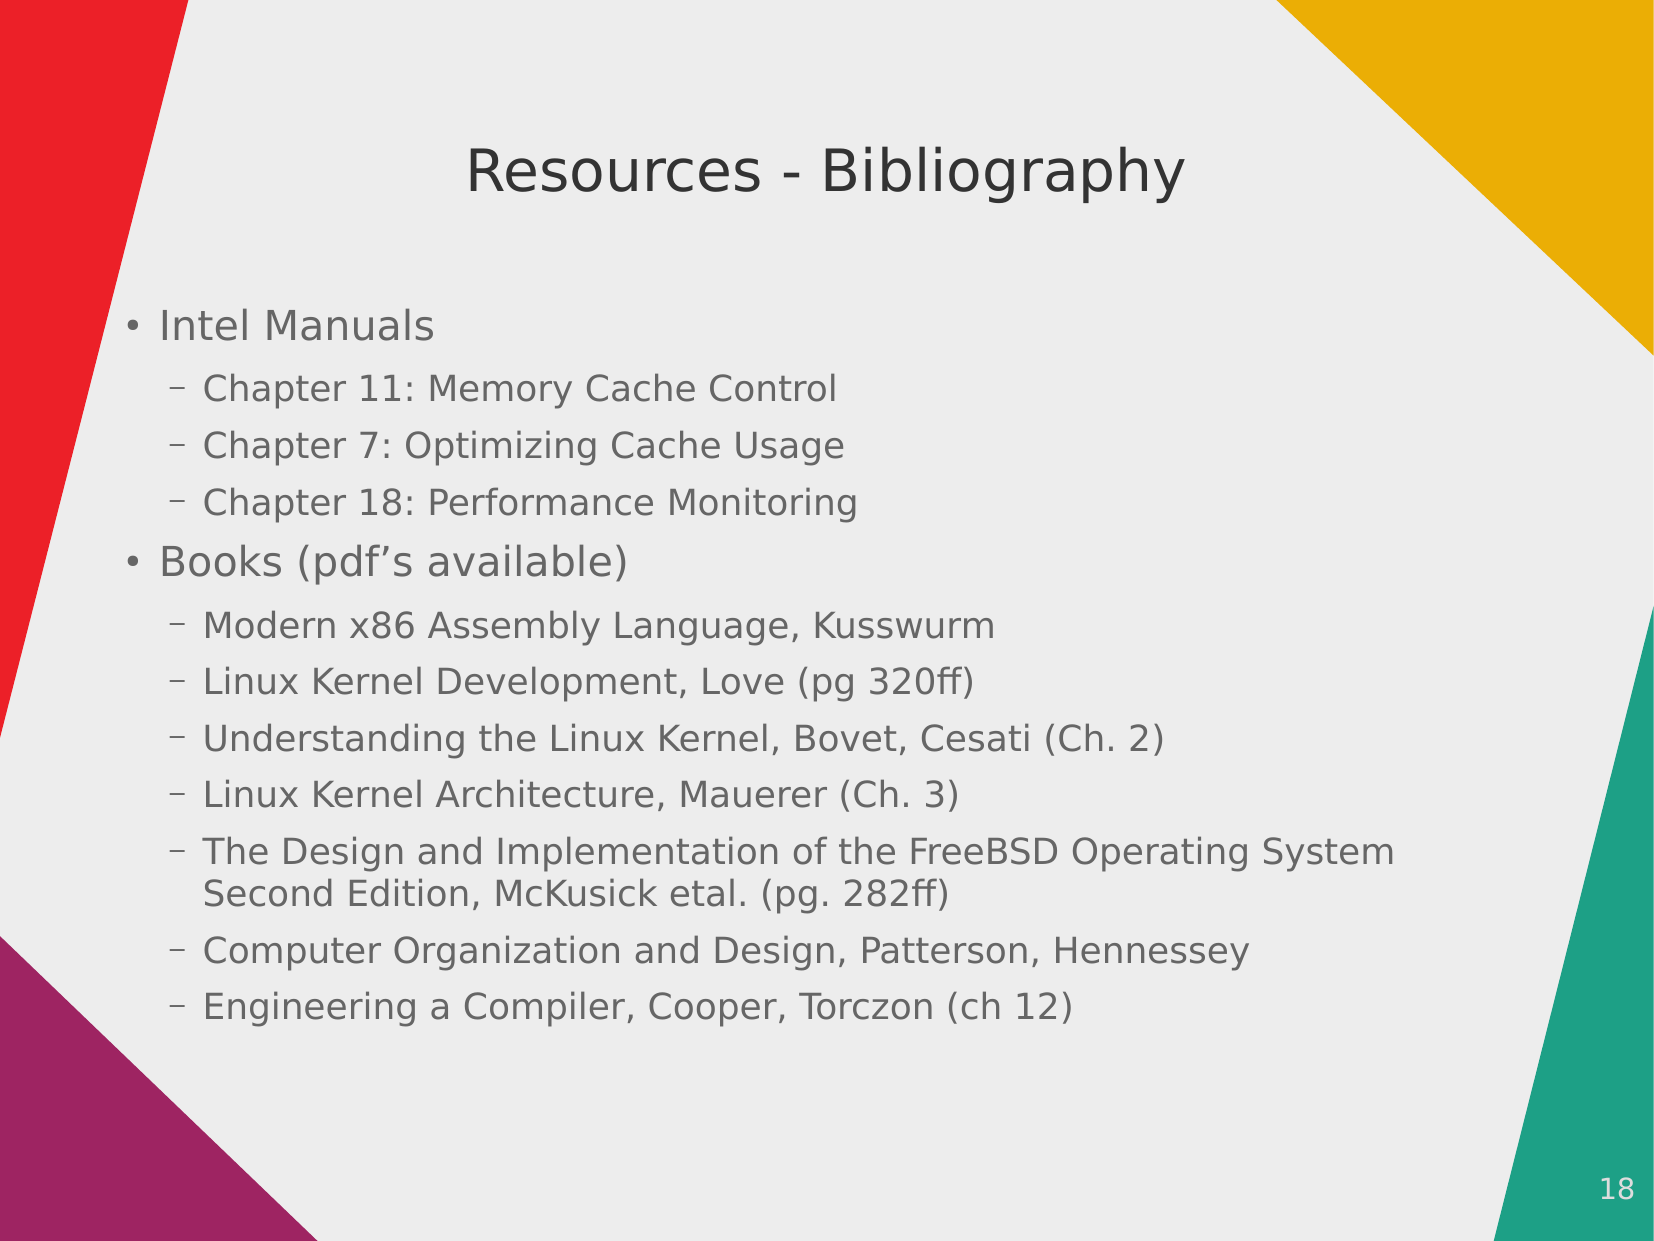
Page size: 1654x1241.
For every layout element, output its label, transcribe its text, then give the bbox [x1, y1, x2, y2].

title Resources - Bibliography [114, 73, 1539, 271]
list Intel Manuals Chapter 11: Memory Cache Control Chapter 7: Optimizing Cache Usage Chapter 18: Performance Monitoring Books (pdf’s available) Modern x86 Assembly Language, Kusswurm Linux Kernel Development, Love (pg 320ff) Understanding the Linux Kernel, Bovet, Cesati (Ch. 2) Linux Kernel Architecture, Mauerer (Ch. 3) The Design and Implementation of the FreeBSD Operating System Second Edition, McKusick etal. (pg. 282ff) Computer Organization and Design, Patterson, Hennessey Engineering a Compiler, Cooper, Torczon (ch 12) [114, 302, 1539, 1033]
